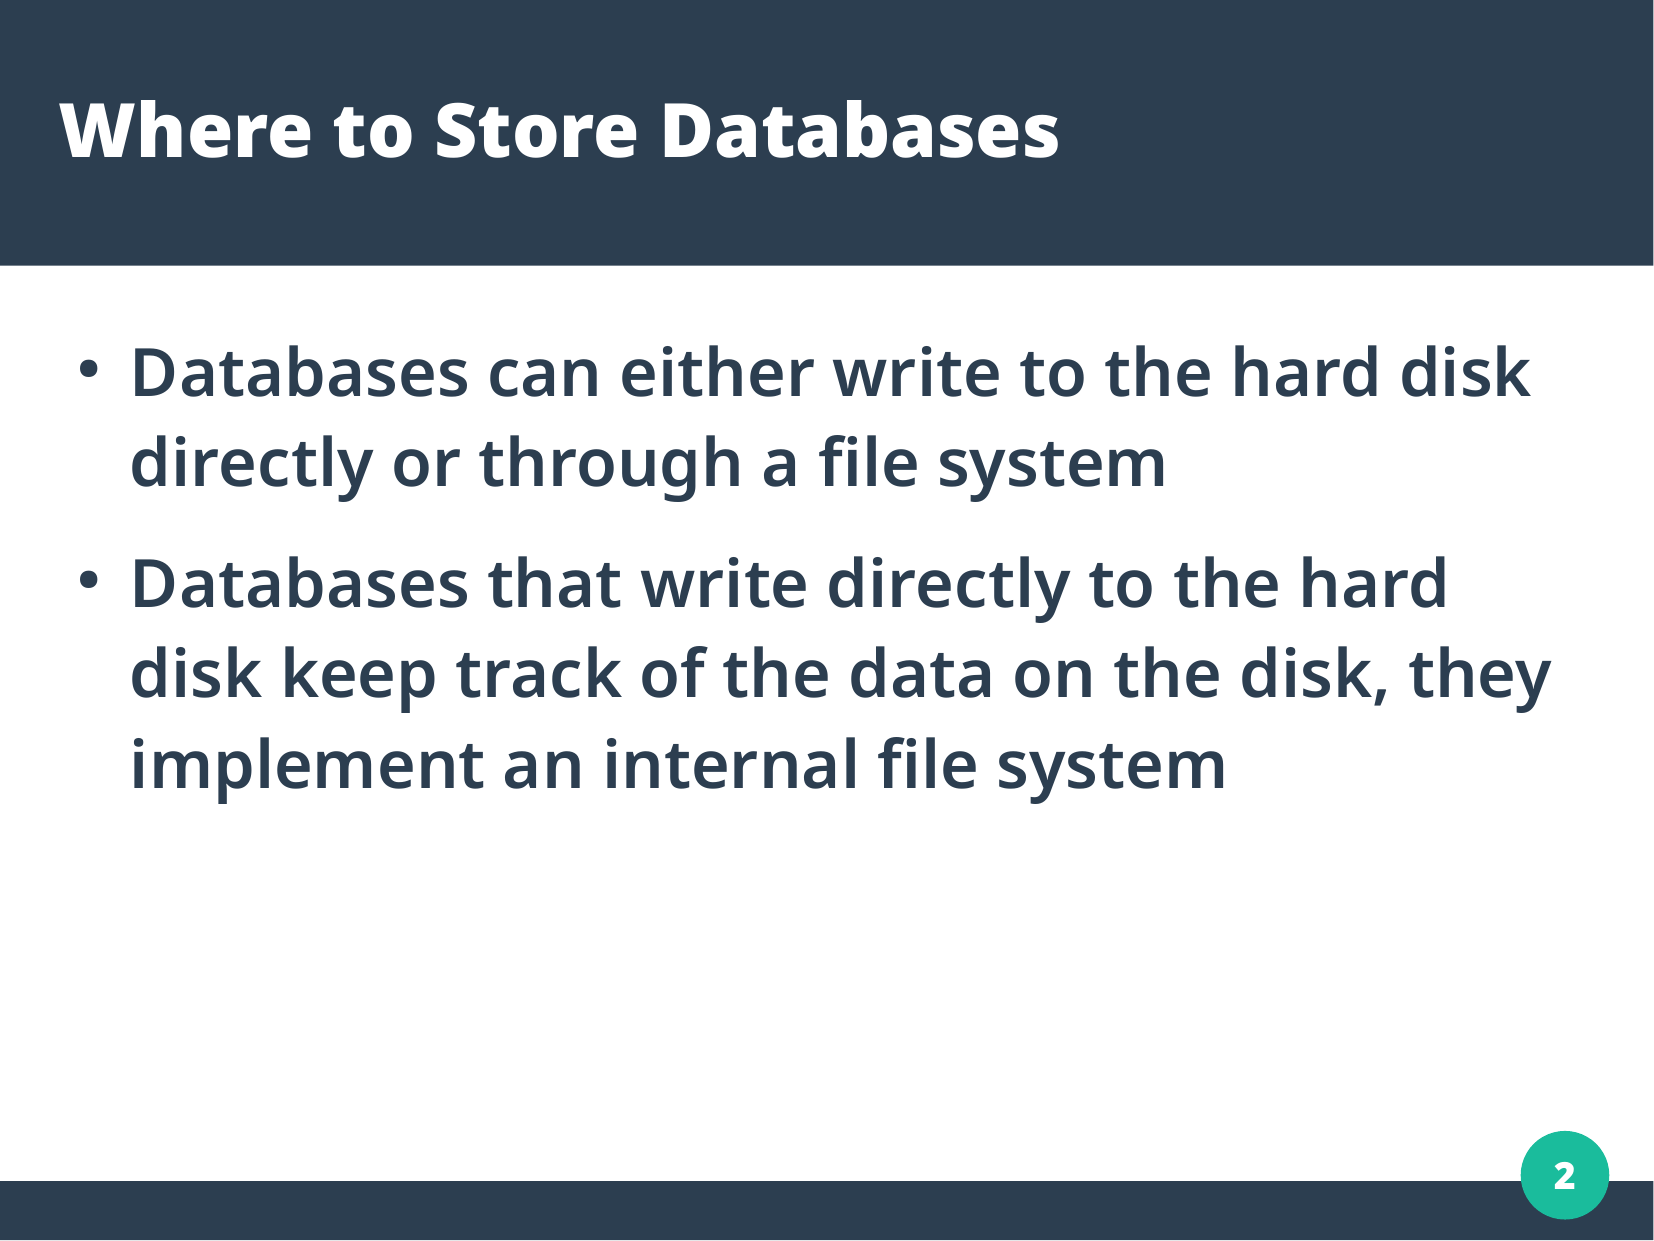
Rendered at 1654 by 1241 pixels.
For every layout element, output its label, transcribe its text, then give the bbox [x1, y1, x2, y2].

list Databases can either write to the hard disk directly or through a file system Databases that write directly to the hard disk keep track of the data on the disk, they implement an internal file system [59, 324, 1595, 1152]
title Where to Store Databases [59, 49, 1595, 207]
